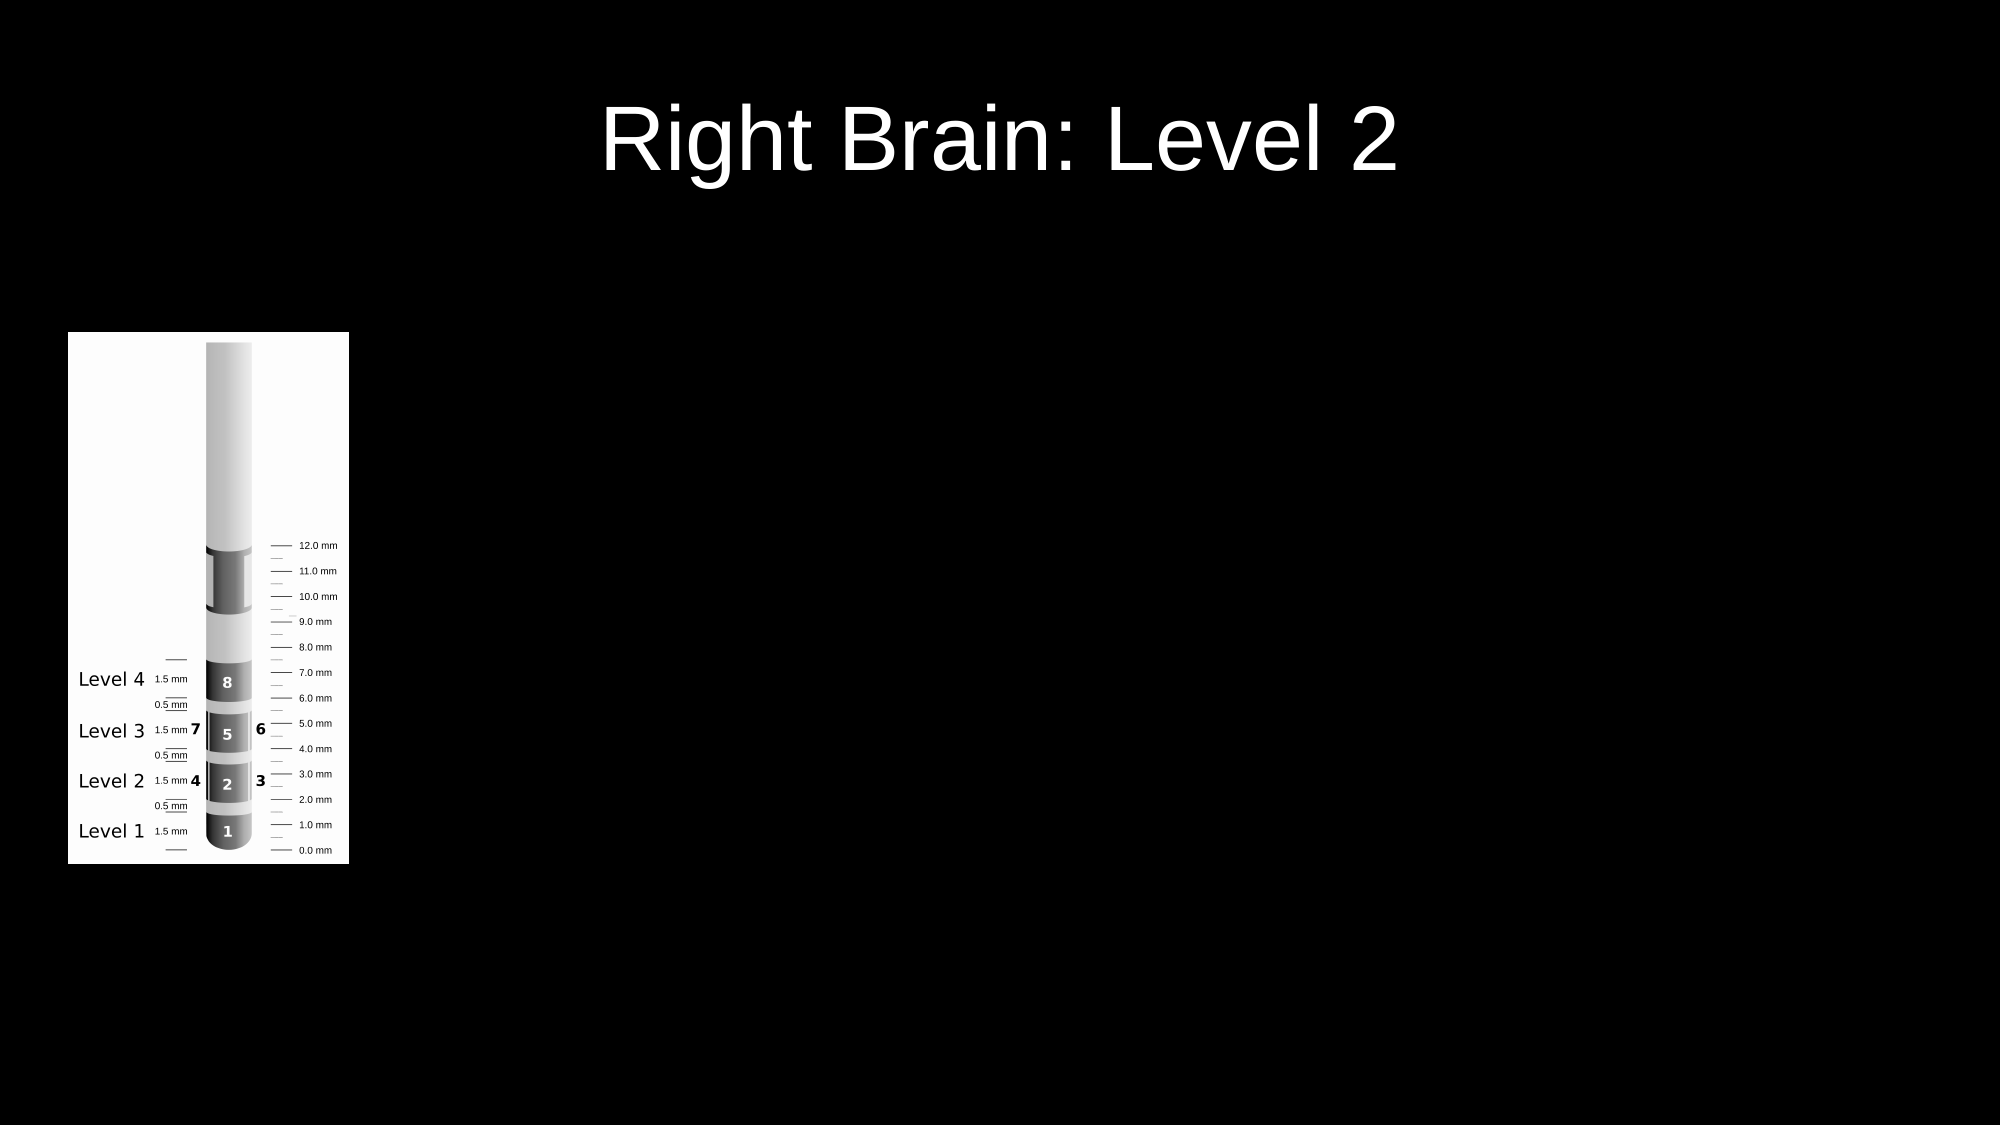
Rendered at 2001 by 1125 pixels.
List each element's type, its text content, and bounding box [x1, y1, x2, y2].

title Right Brain: Level 2 [99, 44, 1900, 233]
picture [68, 332, 349, 864]
